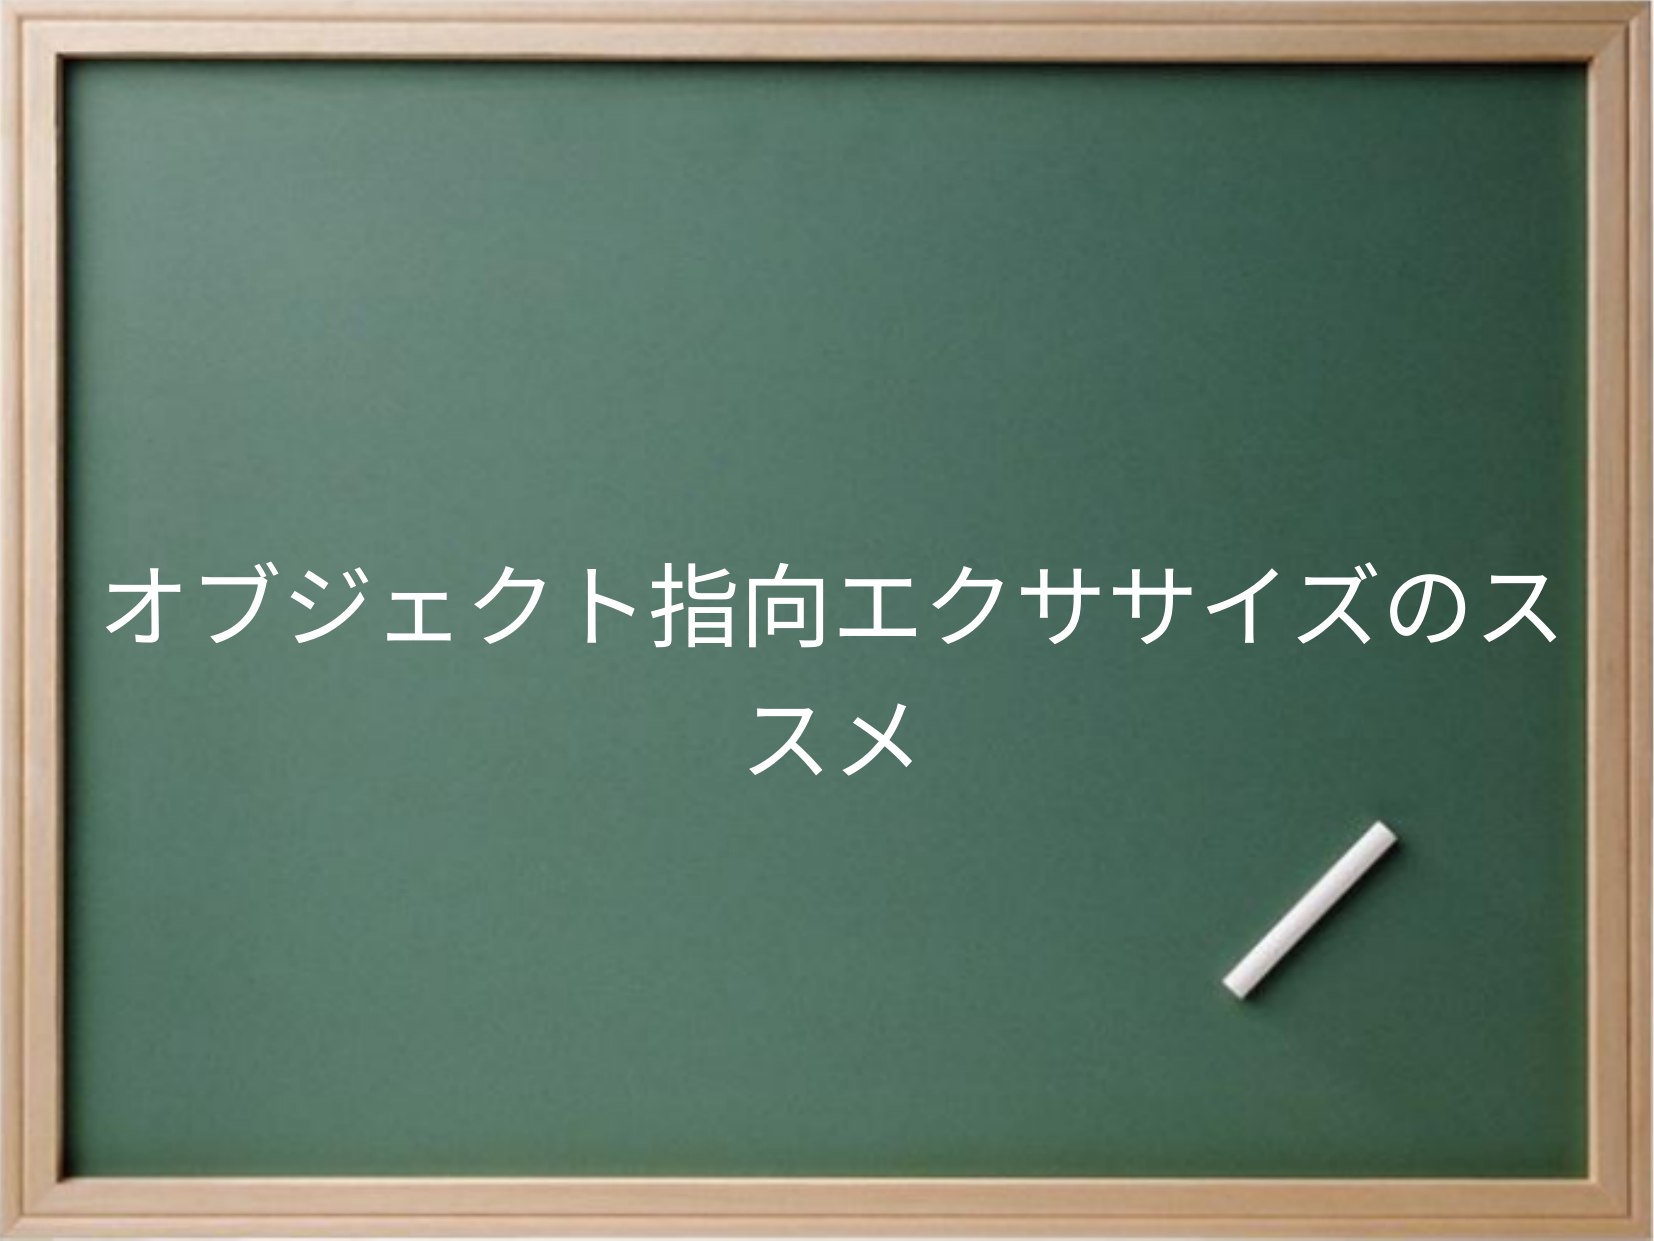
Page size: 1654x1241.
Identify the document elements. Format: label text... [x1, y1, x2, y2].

title オブジェクト指向エクササイズのススメ [88, 393, 1577, 808]
picture [0, 0, 1654, 1241]
